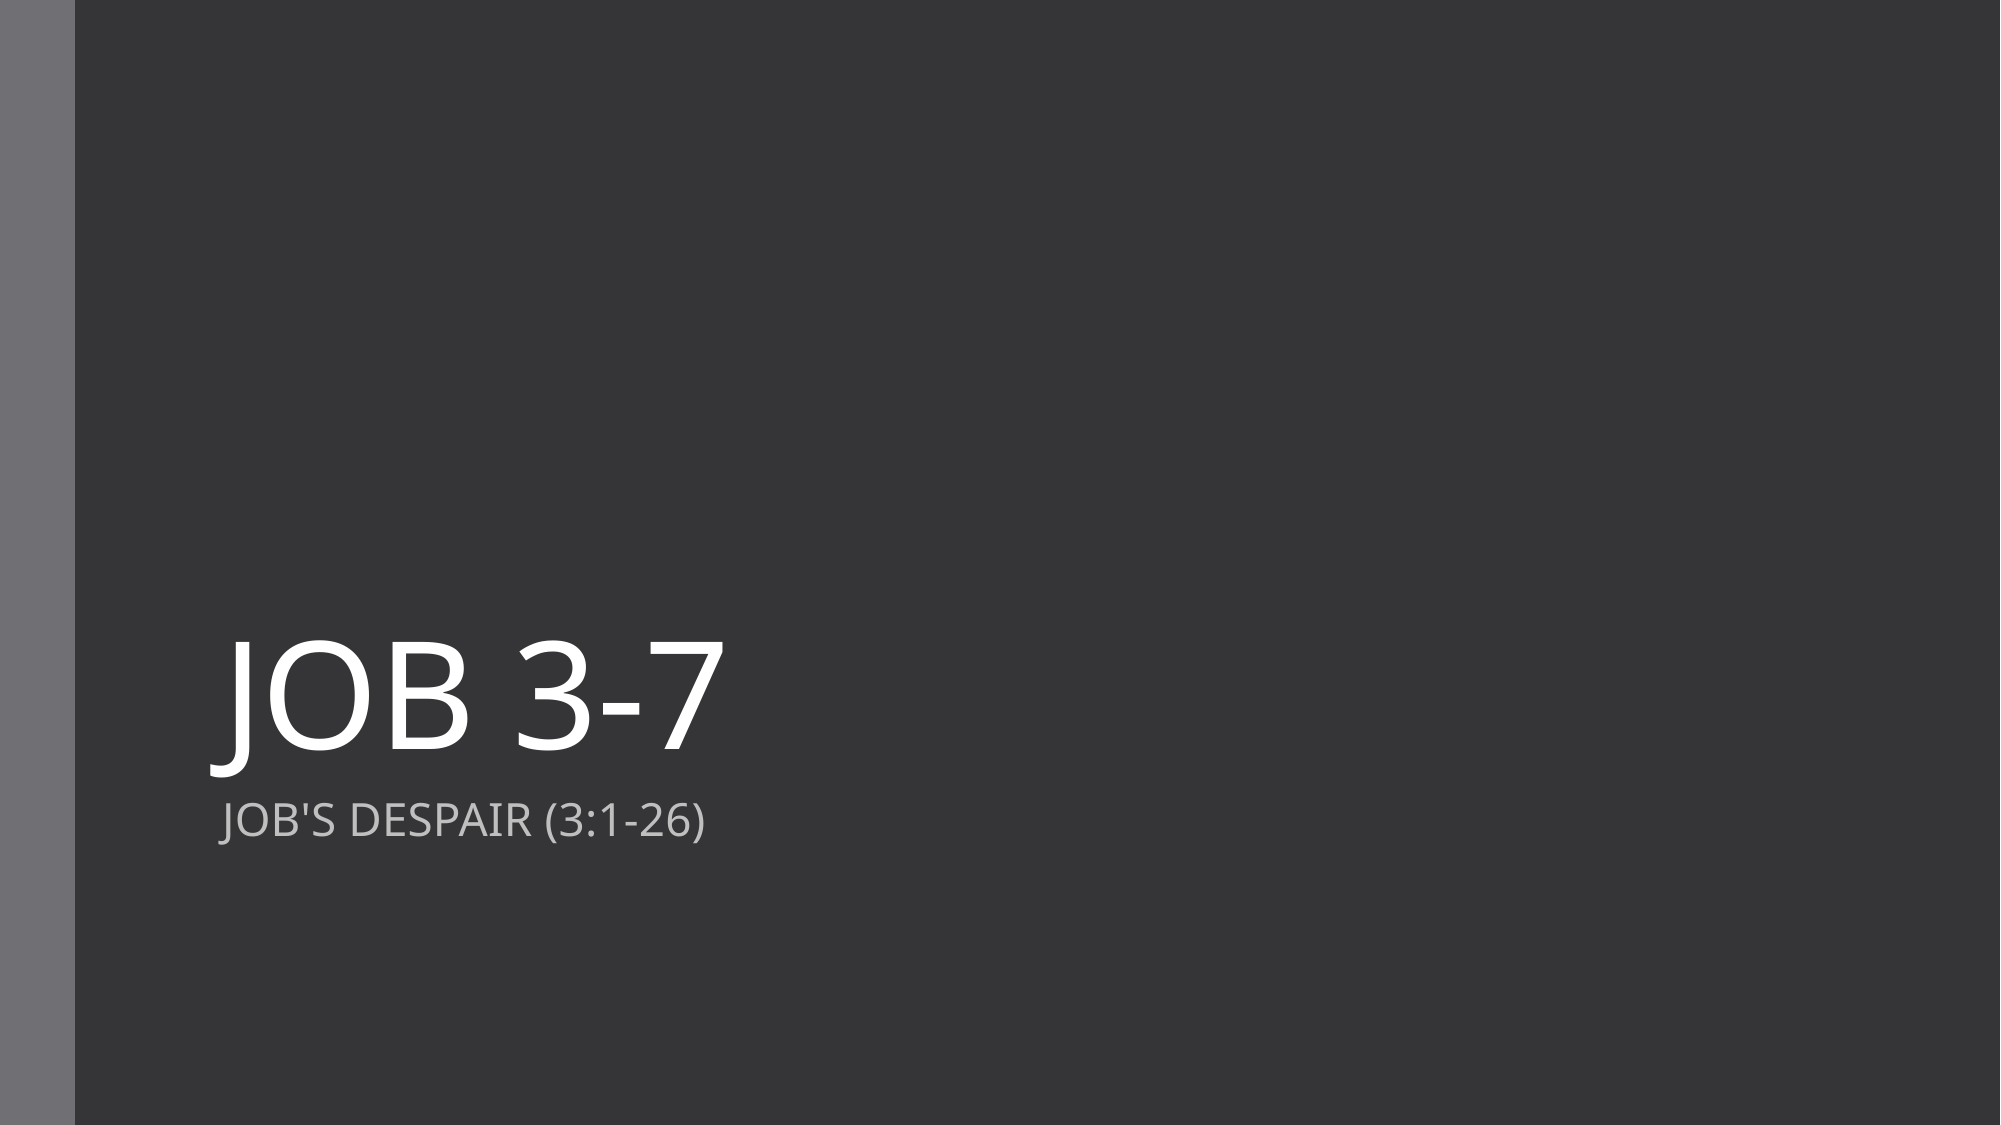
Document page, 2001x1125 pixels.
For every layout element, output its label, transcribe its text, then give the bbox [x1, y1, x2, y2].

title JOB 3-7 [206, 124, 1752, 787]
subtitle JOB'S DESPAIR (3:1-26) [206, 787, 1752, 1066]
